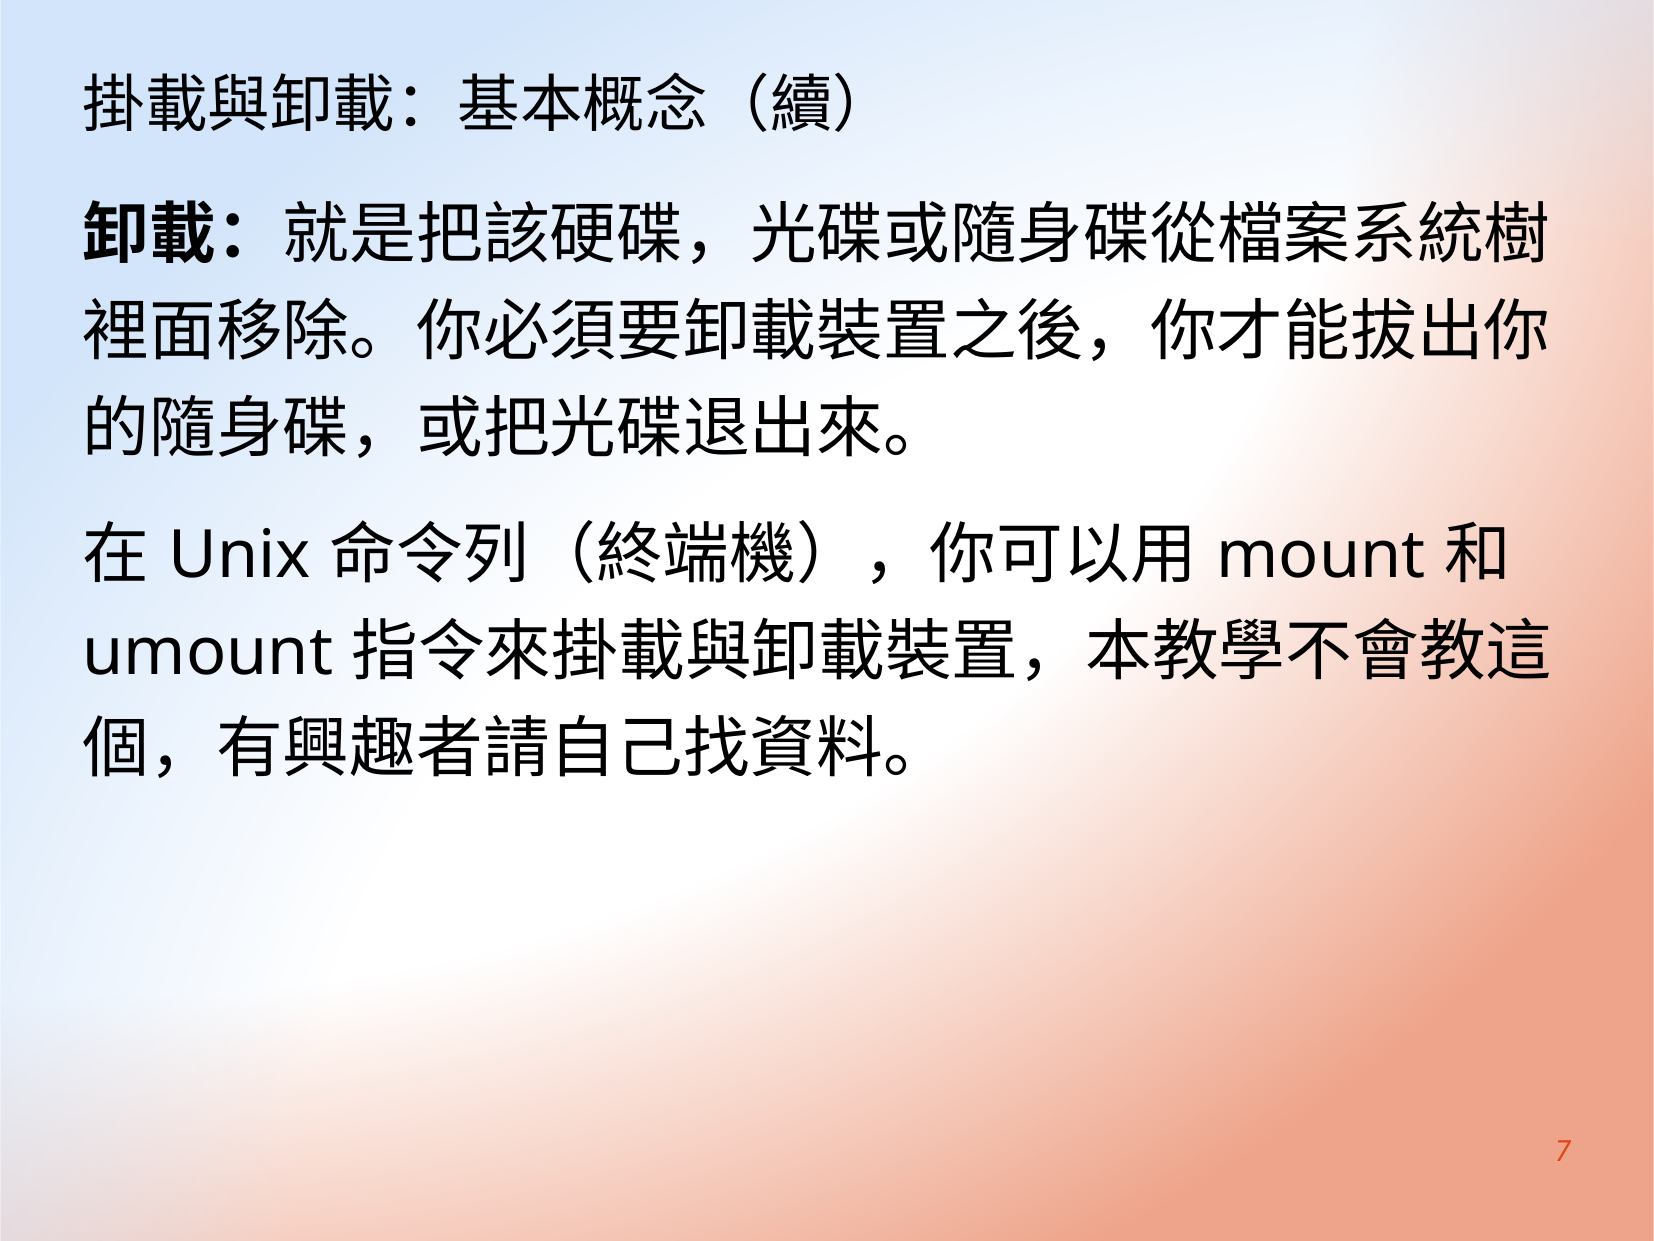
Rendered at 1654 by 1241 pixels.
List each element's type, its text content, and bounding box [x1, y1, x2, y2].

list 卸載：就是把該硬碟，光碟或隨身碟從檔案系統樹裡面移除。你必須要卸載裝置之後，你才能拔出你的隨身碟，或把光碟退出來。 在Unix命令列（終端機），你可以用mount和umount指令來掛載與卸載裝置，本教學不會教這個，有興趣者請自己找資料。 [82, 180, 1571, 1201]
picture [0, 0, 1654, 1241]
title 掛載與卸載：基本概念（續） [82, 49, 1571, 151]
